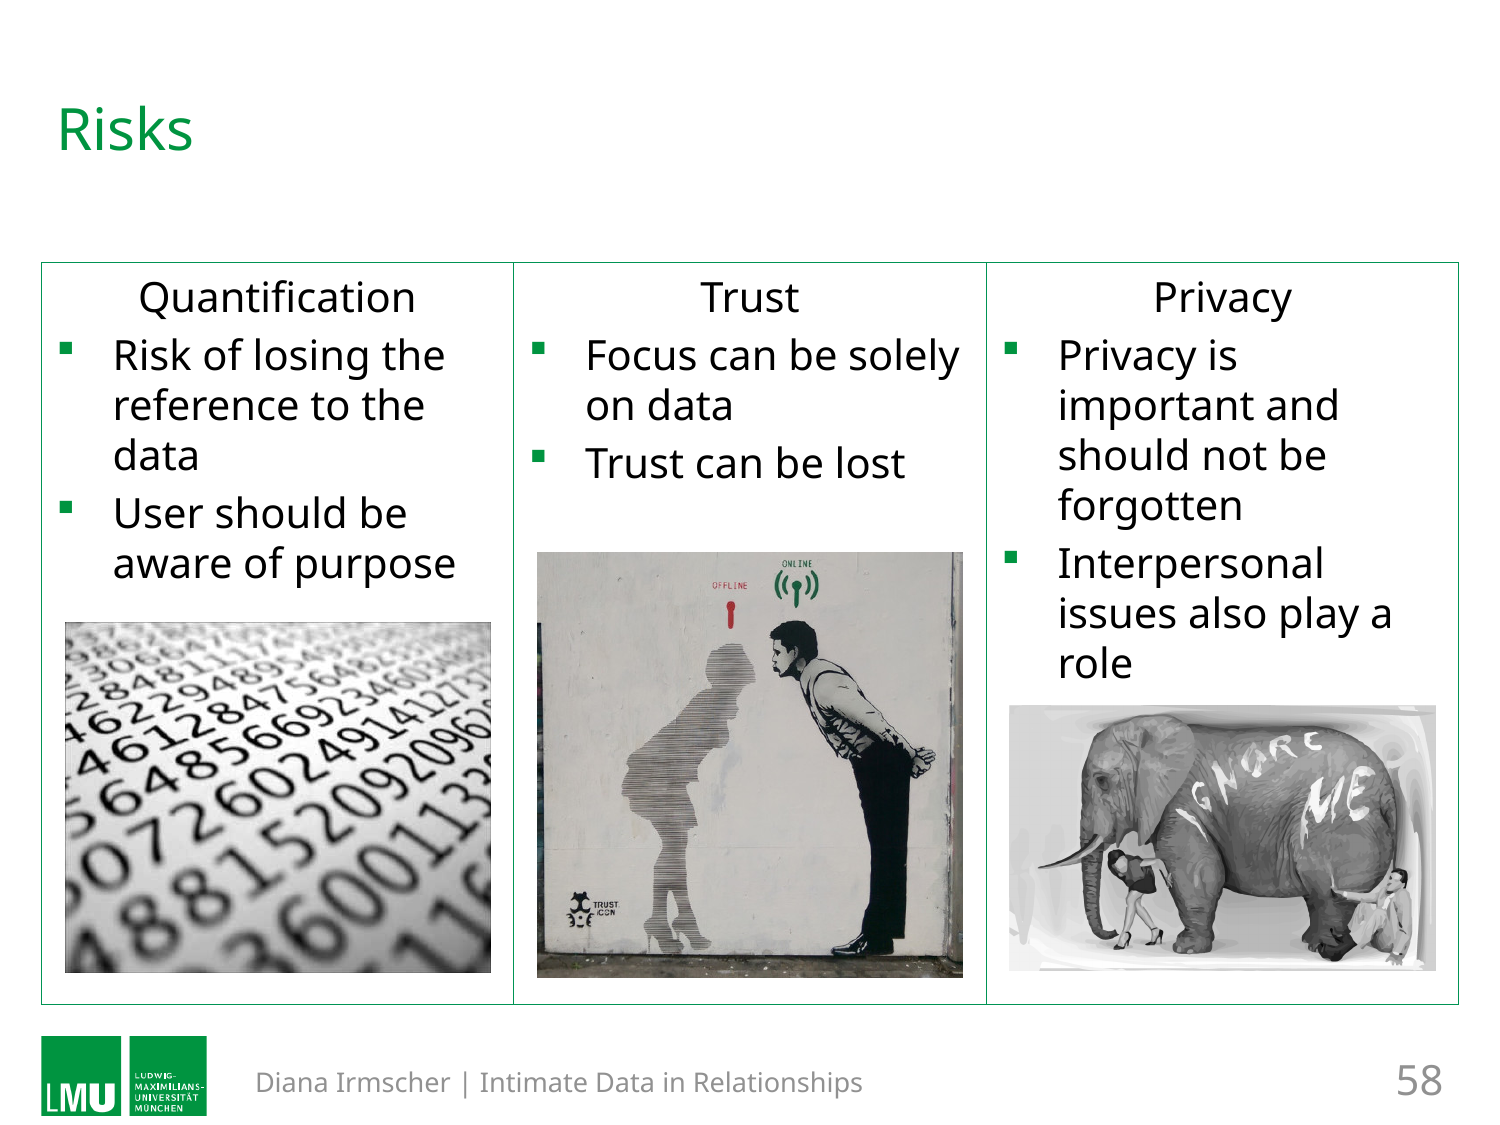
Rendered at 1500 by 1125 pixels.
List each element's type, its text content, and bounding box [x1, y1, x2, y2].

title Risks [41, 37, 1459, 217]
picture [1009, 705, 1436, 971]
footer Diana Irmscher | Intimate Data in Relationships [240, 1046, 963, 1117]
picture [537, 552, 963, 978]
list Privacy Privacy is important and should not be forgotten Interpersonal issues also play a role [987, 262, 1459, 1005]
list Quantification Risk of losing the reference to the data User should be aware of purpose [41, 262, 514, 1005]
slide_number <number> [1014, 1046, 1459, 1117]
picture [65, 622, 491, 973]
list Trust Focus can be solely on data Trust can be lost [514, 262, 987, 1005]
